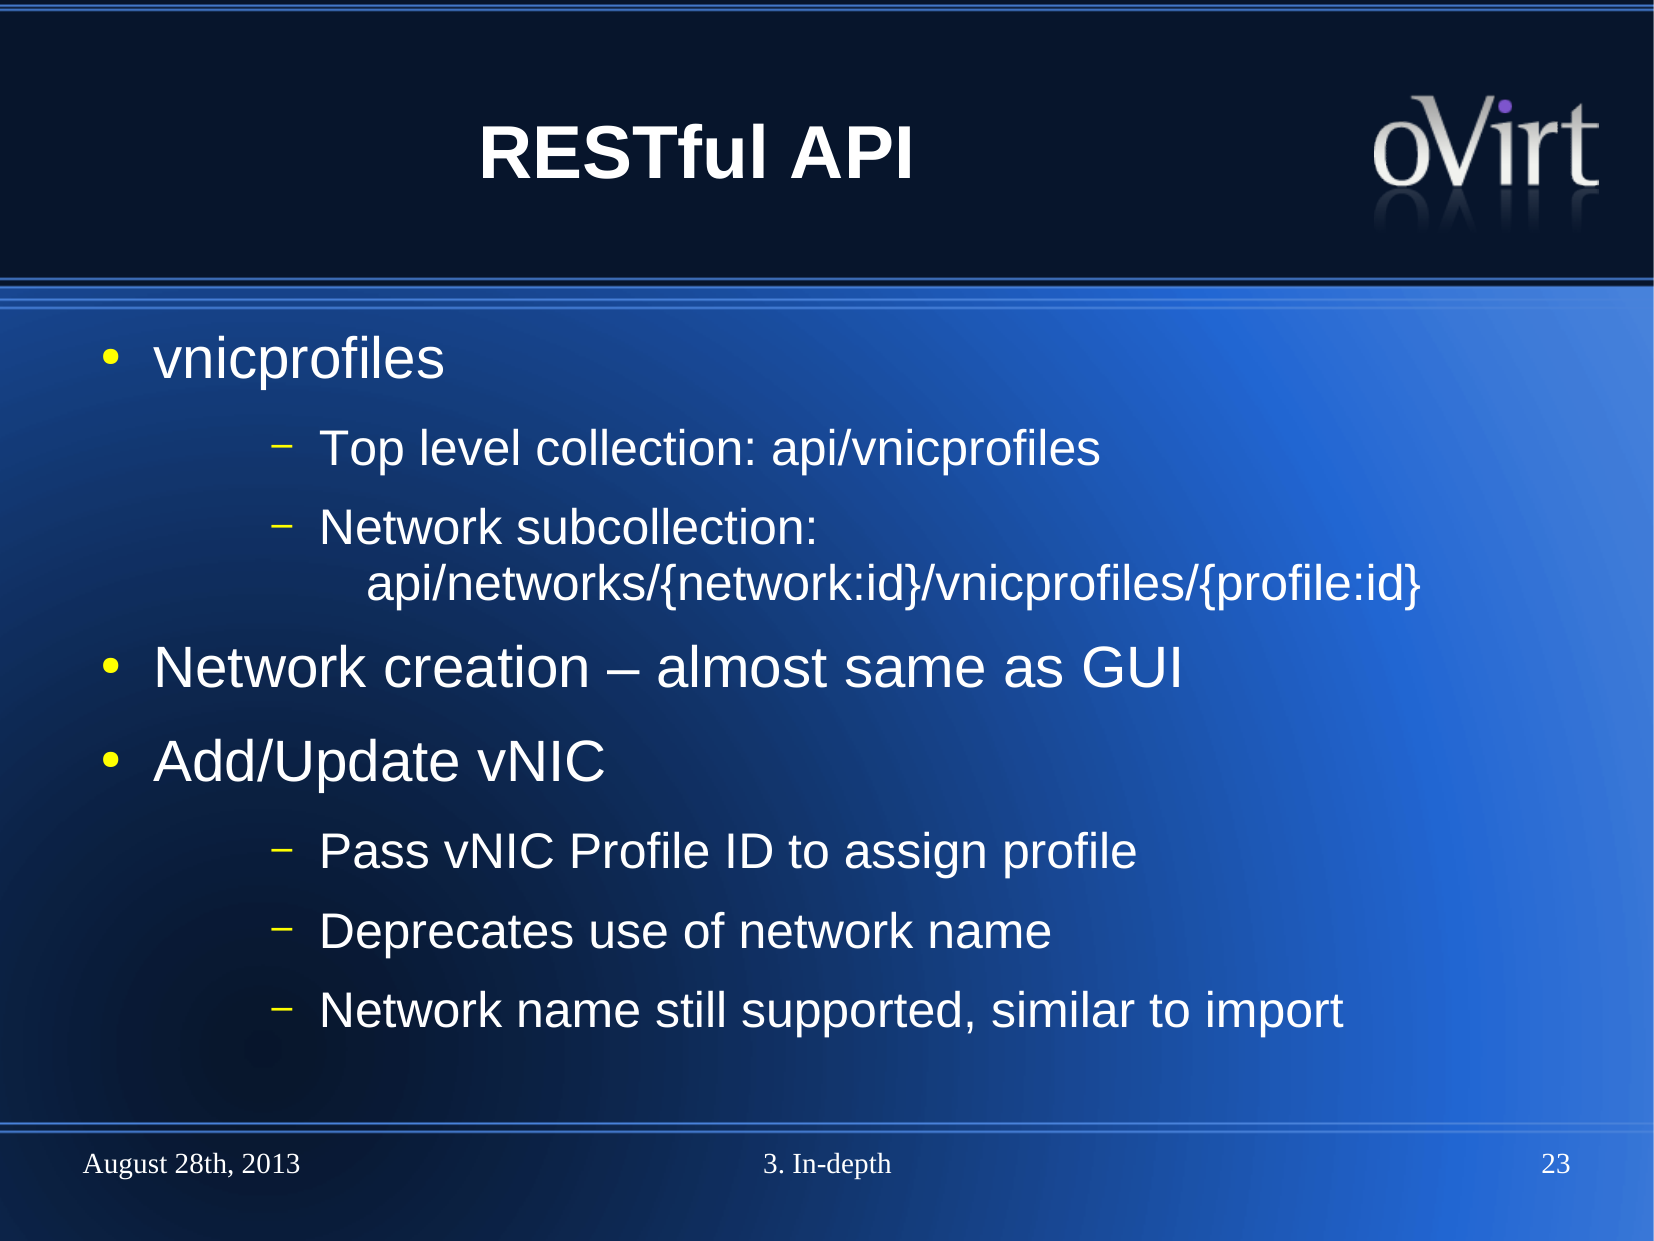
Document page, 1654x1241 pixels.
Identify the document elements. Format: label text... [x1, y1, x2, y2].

list vnicprofiles Top level collection: api/vnicprofiles Network subcollection: api/networks/{network:id}/vnicprofiles/{profile:id} Network creation – almost same as GUI Add/Update vNIC Pass vNIC Profile ID to assign profile Deprecates use of network name Network name still supported, similar to import [82, 325, 1538, 1039]
title RESTful API [82, 49, 1312, 257]
picture [0, 0, 1654, 1241]
